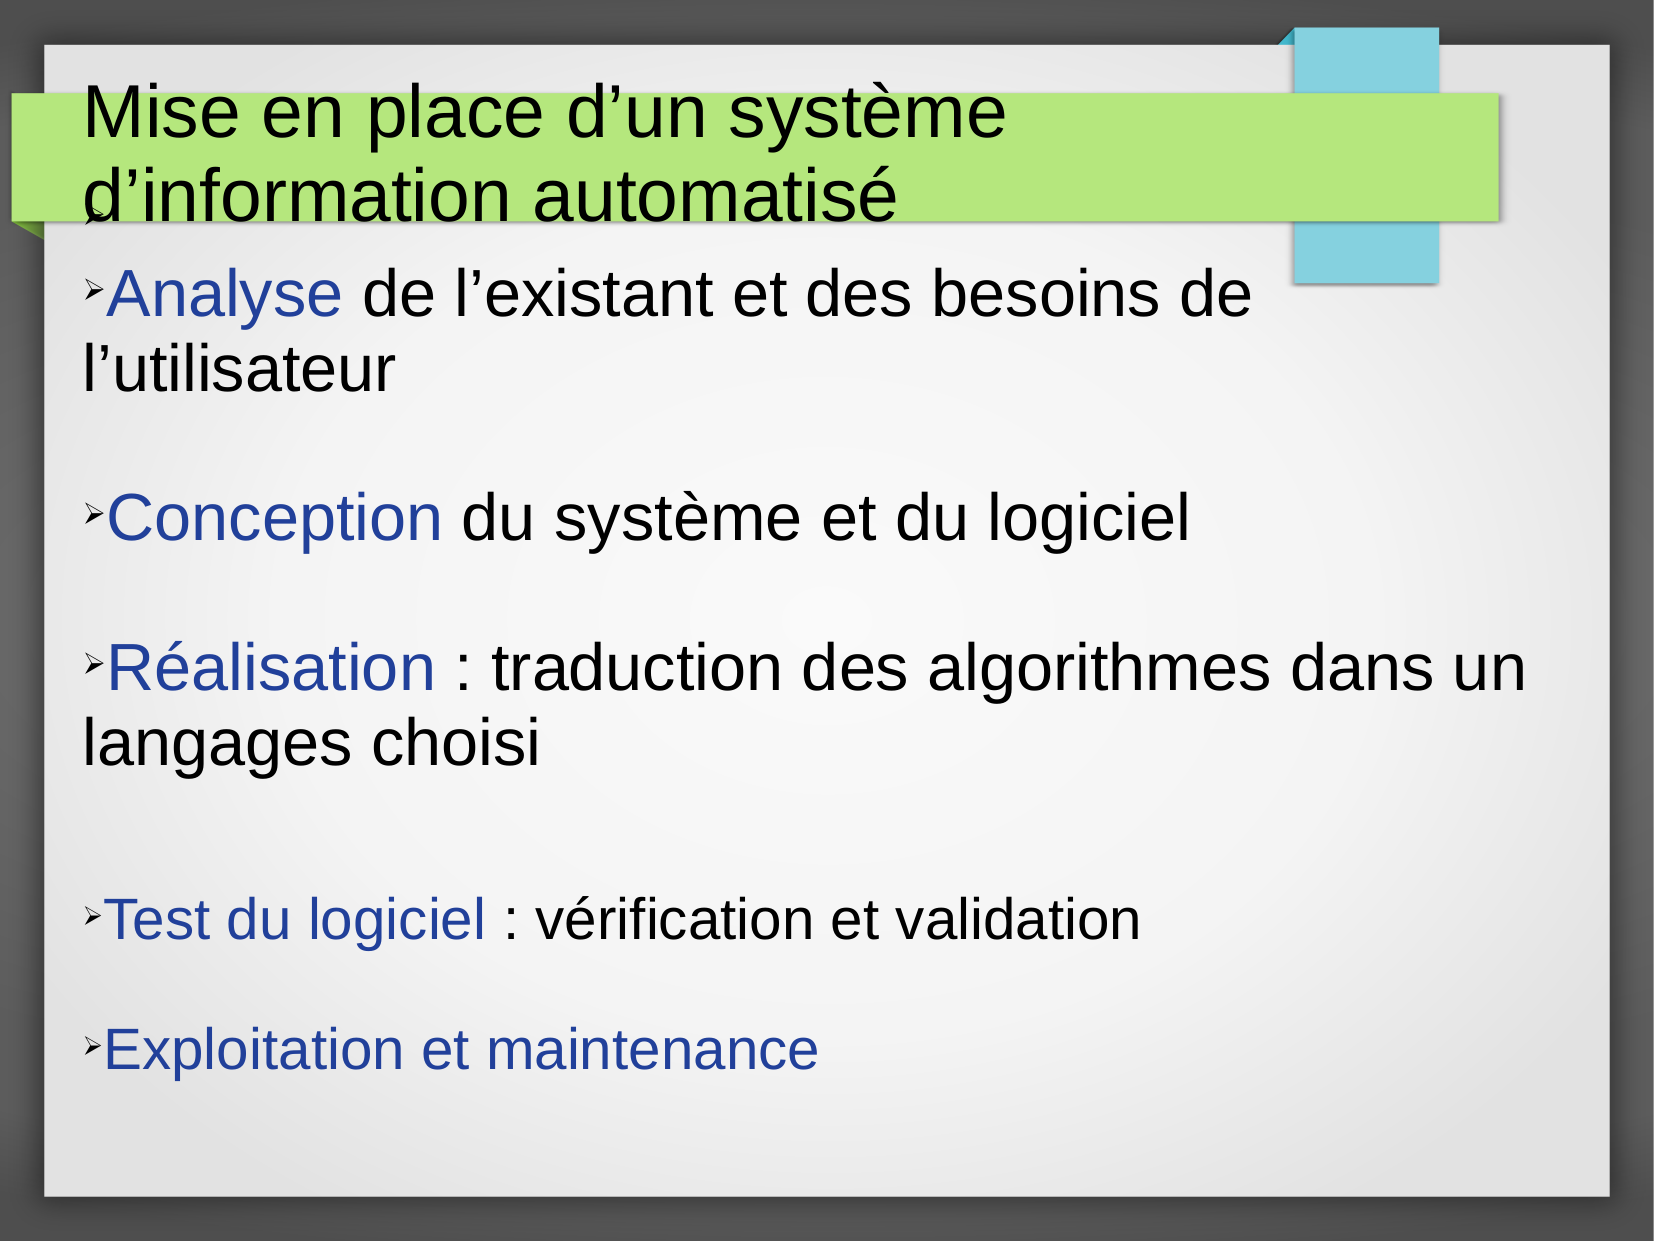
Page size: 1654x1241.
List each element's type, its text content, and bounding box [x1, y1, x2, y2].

subtitle Analyse de l’existant et des besoins de l’utilisateur Conception du système et du logiciel Réalisation : traduction des algorithmes dans un langages choisi Test du logiciel : vérification et validation Exploitation et maintenance [82, 181, 1571, 1082]
title Mise en place d’un système d’information automatisé [82, 69, 1264, 181]
picture [0, 0, 1654, 1241]
